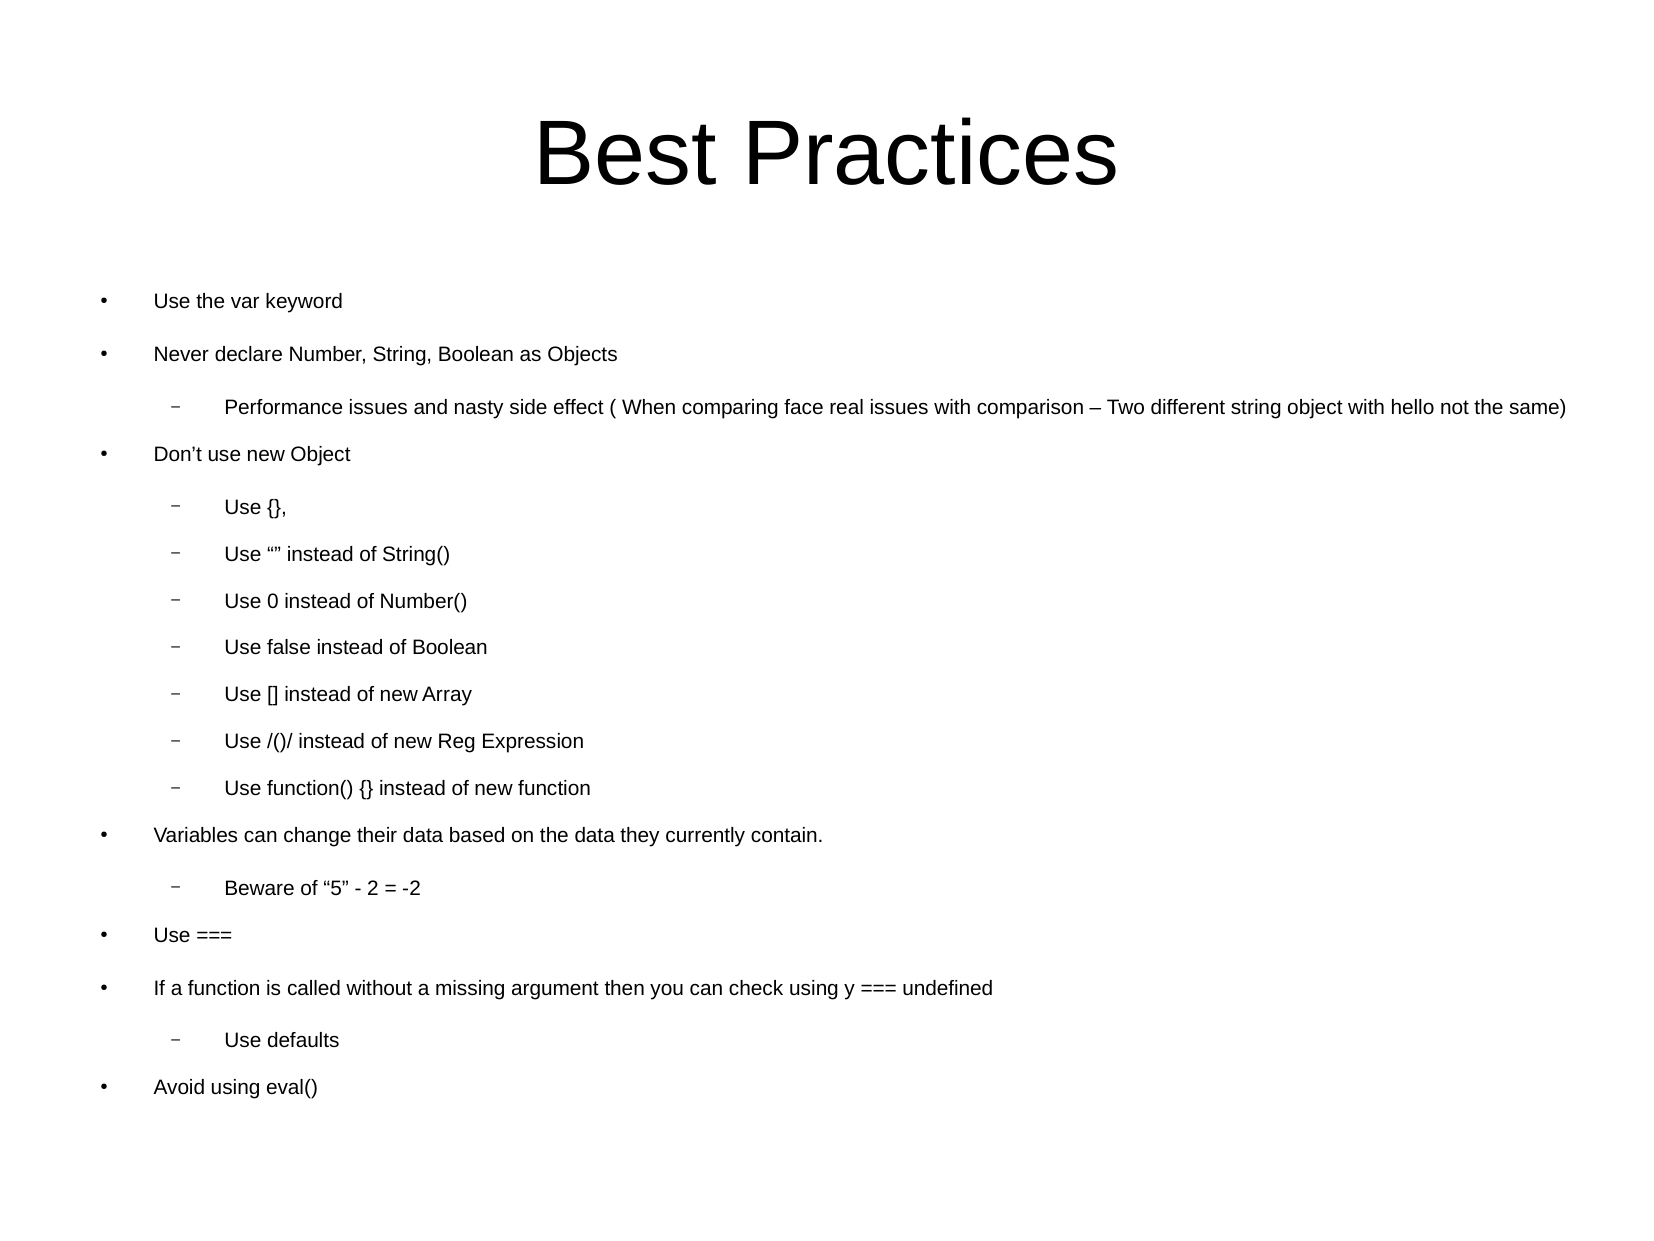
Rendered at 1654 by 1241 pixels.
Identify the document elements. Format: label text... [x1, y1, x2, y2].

title Best Practices [82, 49, 1571, 257]
list Use the var keyword Never declare Number, String, Boolean as Objects Performance issues and nasty side effect ( When comparing face real issues with comparison – Two different string object with hello not the same) Don’t use new Object Use {}, Use “” instead of String() Use 0 instead of Number() Use false instead of Boolean Use [] instead of new Array Use /()/ instead of new Reg Expression Use function() {} instead of new function Variables can change their data based on the data they currently contain. Beware of “5” - 2 = -2 Use === If a function is called without a missing argument then you can check using y === undefined Use defaults Avoid using eval() [82, 290, 1571, 1216]
